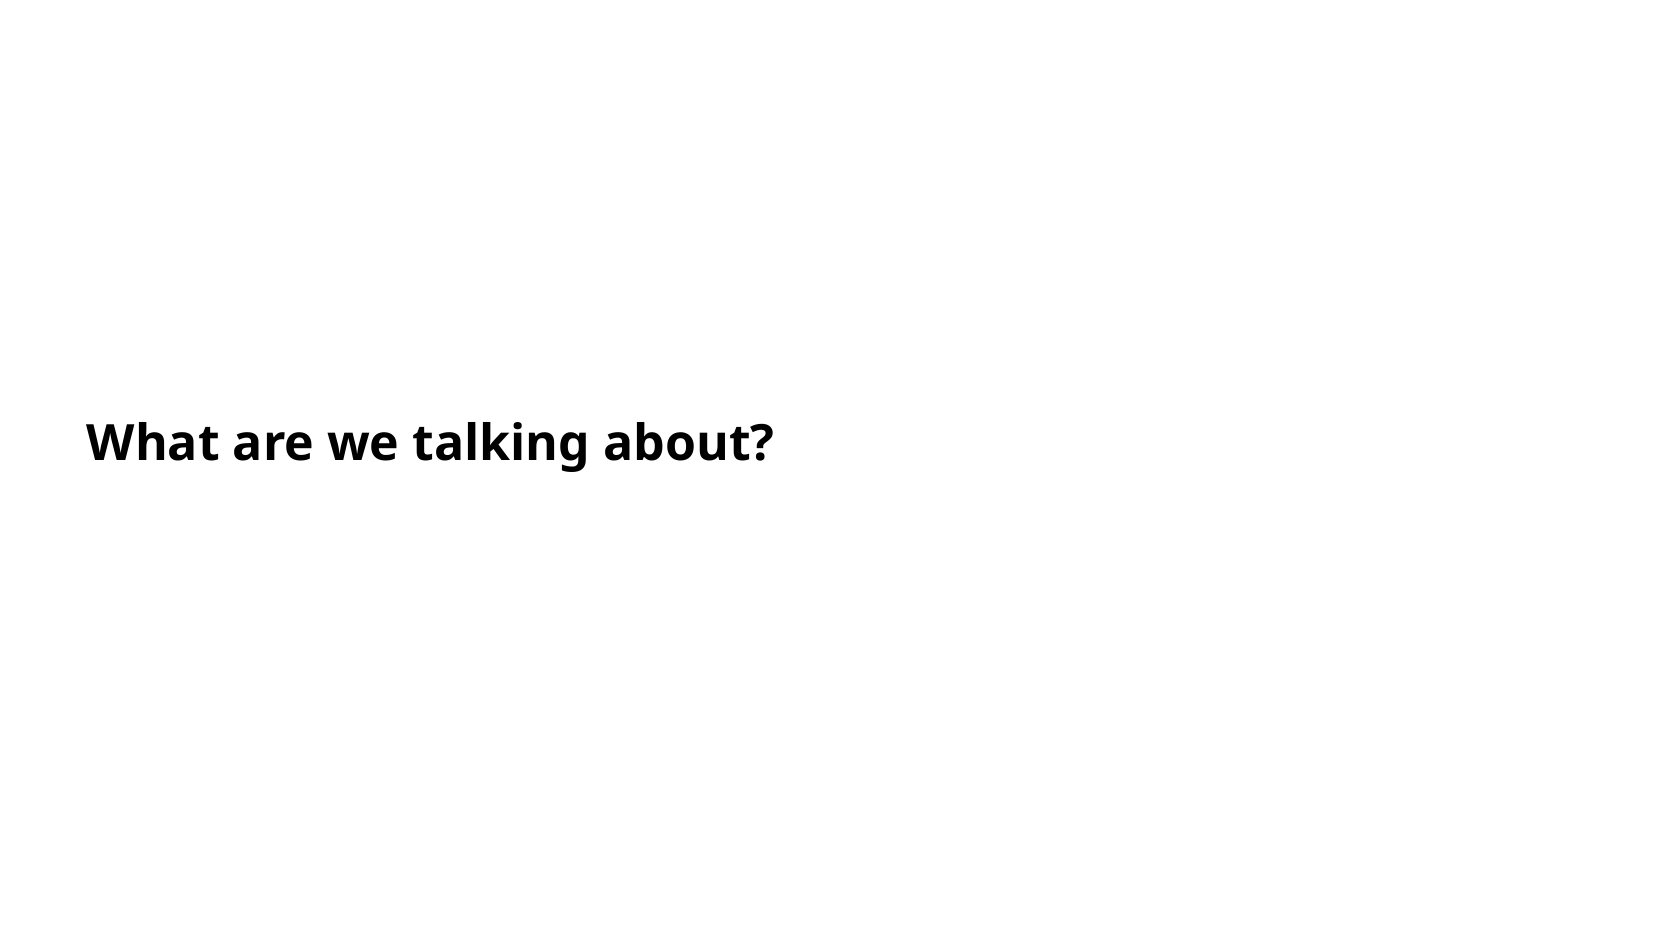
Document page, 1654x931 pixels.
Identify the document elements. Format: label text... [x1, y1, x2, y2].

title What are we talking about? [86, 407, 1576, 563]
